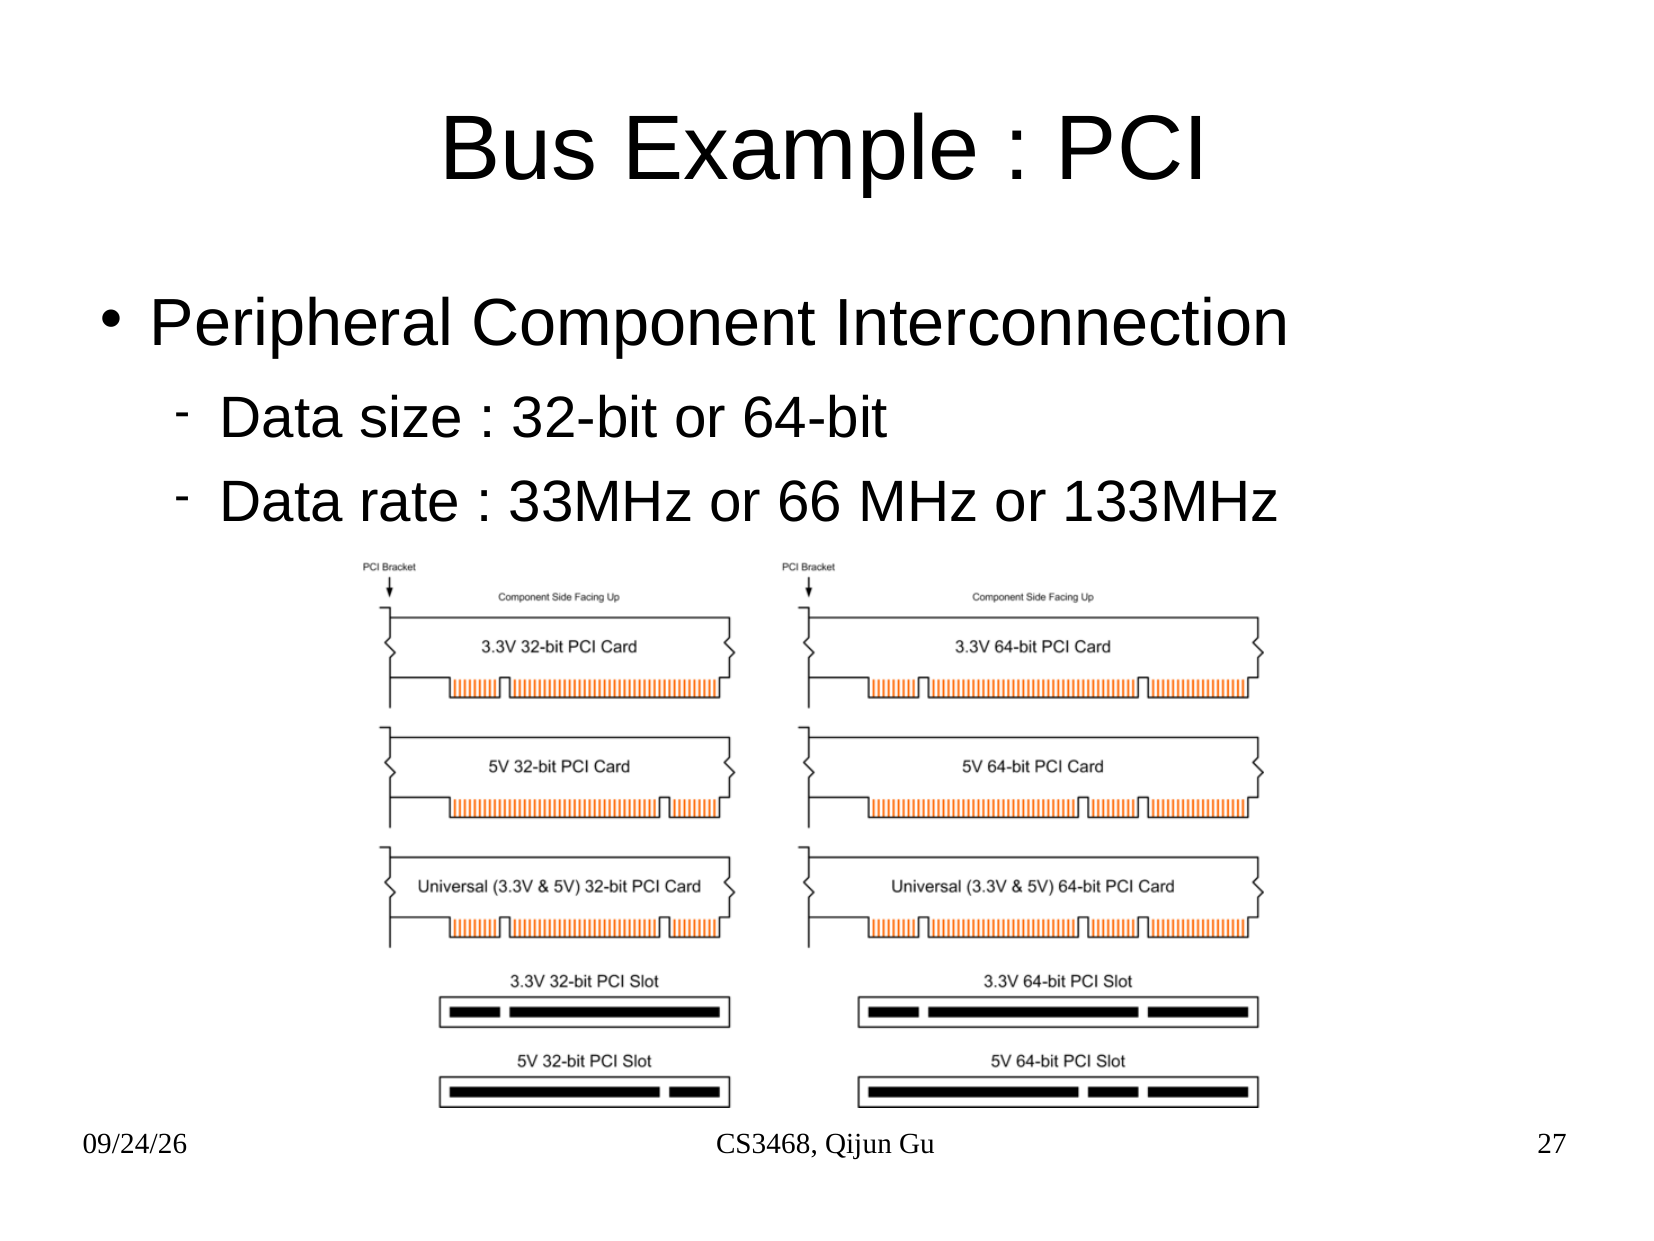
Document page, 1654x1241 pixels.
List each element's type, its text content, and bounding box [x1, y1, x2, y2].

title Bus Example : PCI [82, 56, 1567, 245]
picture [363, 560, 1264, 1108]
list Peripheral Component Interconnection Data size : 32-bit or 64-bit Data rate : 33MHz or 66 MHz or 133MHz [82, 290, 1567, 1090]
